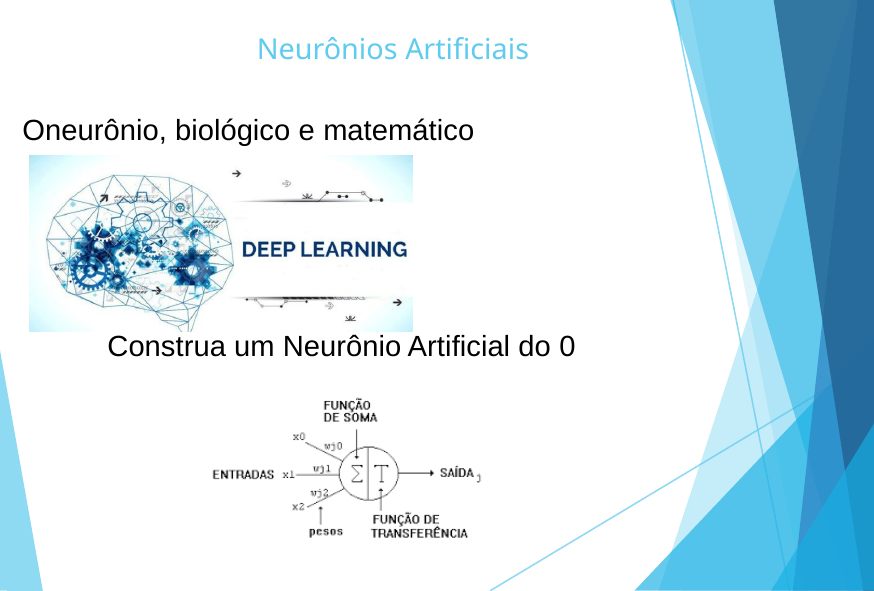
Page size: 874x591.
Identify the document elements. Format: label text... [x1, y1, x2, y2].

picture [178, 389, 533, 554]
text_box O neurônio, biológico e matemático [7, 106, 462, 156]
title Neurônios Artificiais [0, 23, 787, 74]
text_box Construa um Neurônio Artificial do 0 [92, 322, 566, 372]
picture [29, 155, 413, 332]
